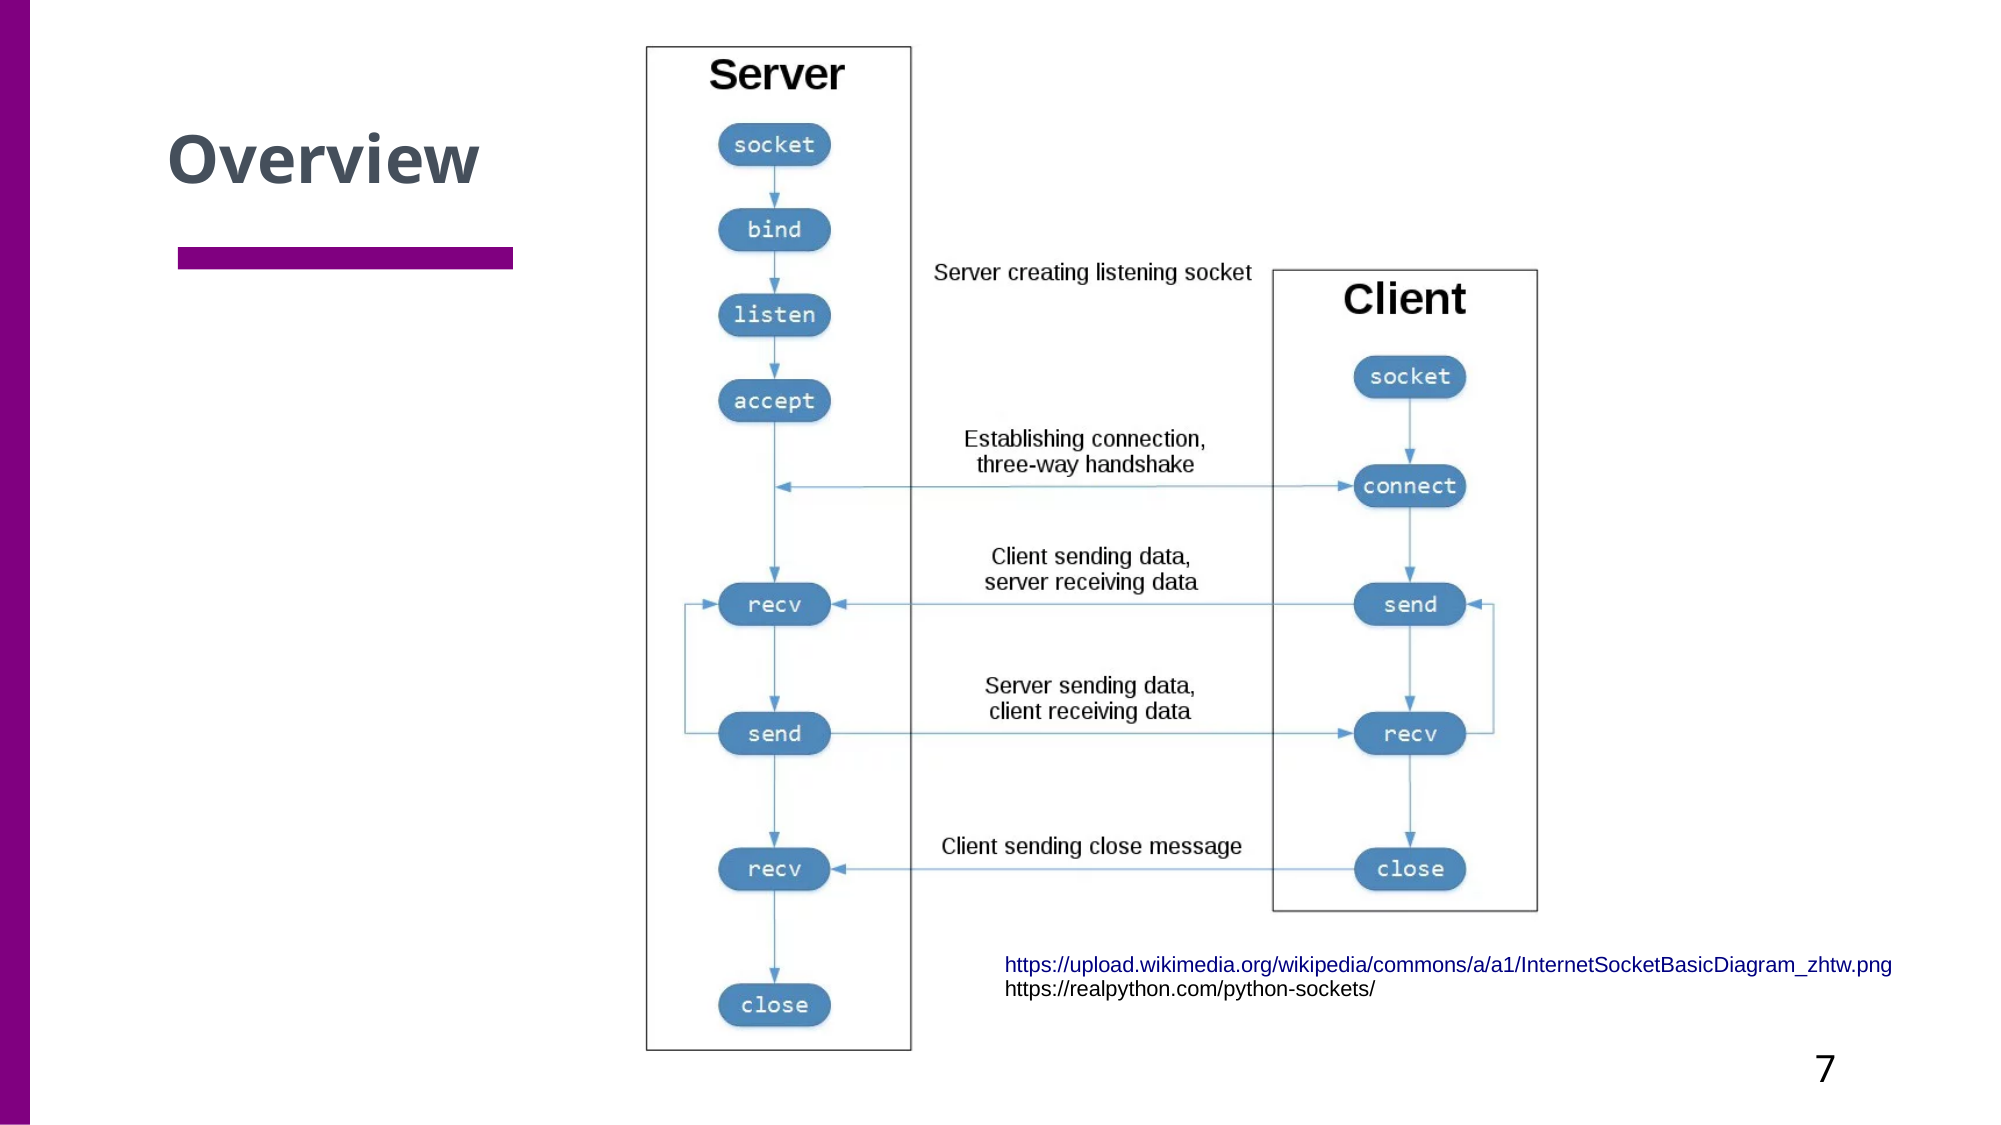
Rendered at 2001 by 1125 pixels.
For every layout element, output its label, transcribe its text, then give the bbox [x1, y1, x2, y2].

picture [645, 44, 1539, 1052]
text_box https://upload.wikimedia.org/wikipedia/commons/a/a1/InternetSocketBasicDiagram_zhtw.png https://realpython.com/python-sockets/ [990, 945, 1909, 1033]
text_box Overview [151, 0, 1849, 212]
